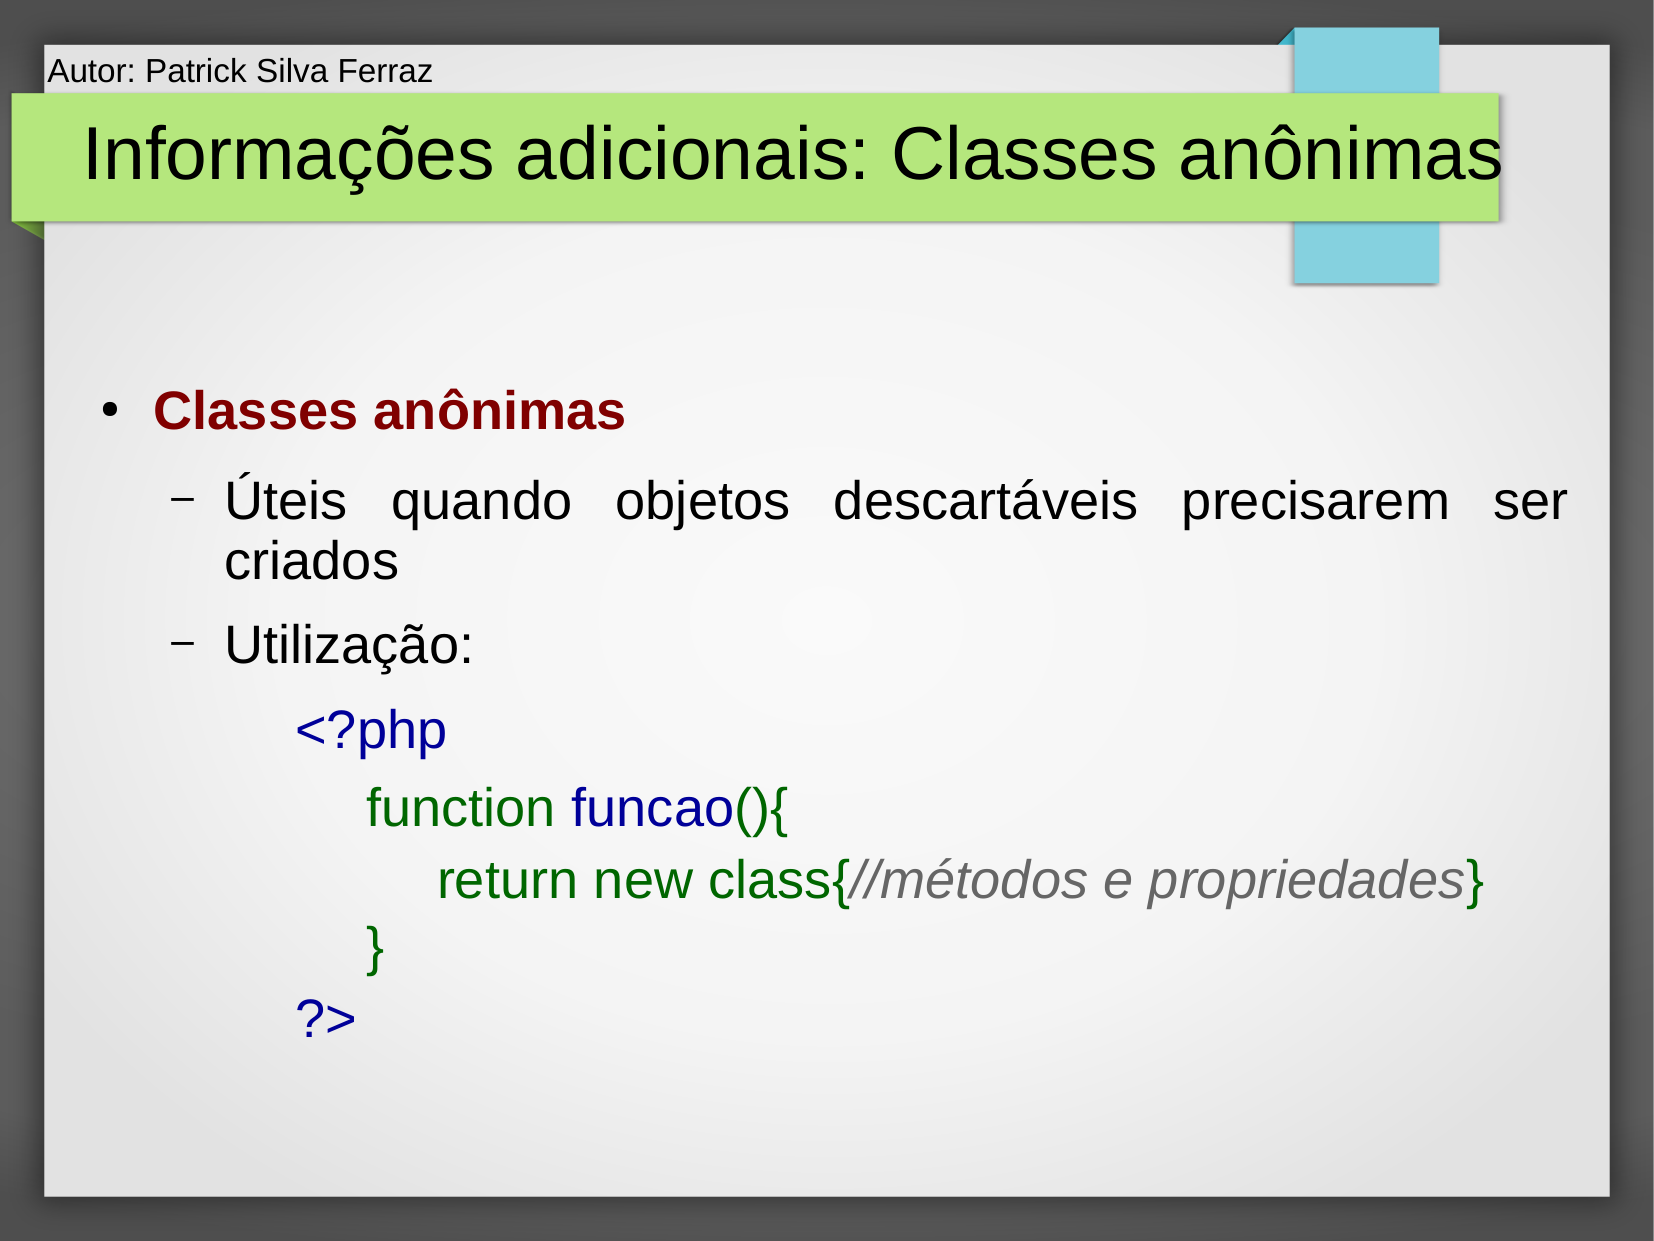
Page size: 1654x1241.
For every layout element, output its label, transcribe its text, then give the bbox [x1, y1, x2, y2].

picture [0, 0, 1654, 1241]
title Informações adicionais: Classes anônimas [82, 69, 1560, 238]
list Classes anônimas Úteis quando objetos descartáveis precisarem ser criados Utilização: <?php function funcao(){ return new class{//métodos e propriedades} } ?> [82, 295, 1571, 1134]
text_box Autor: Patrick Silva Ferraz [47, 47, 876, 95]
